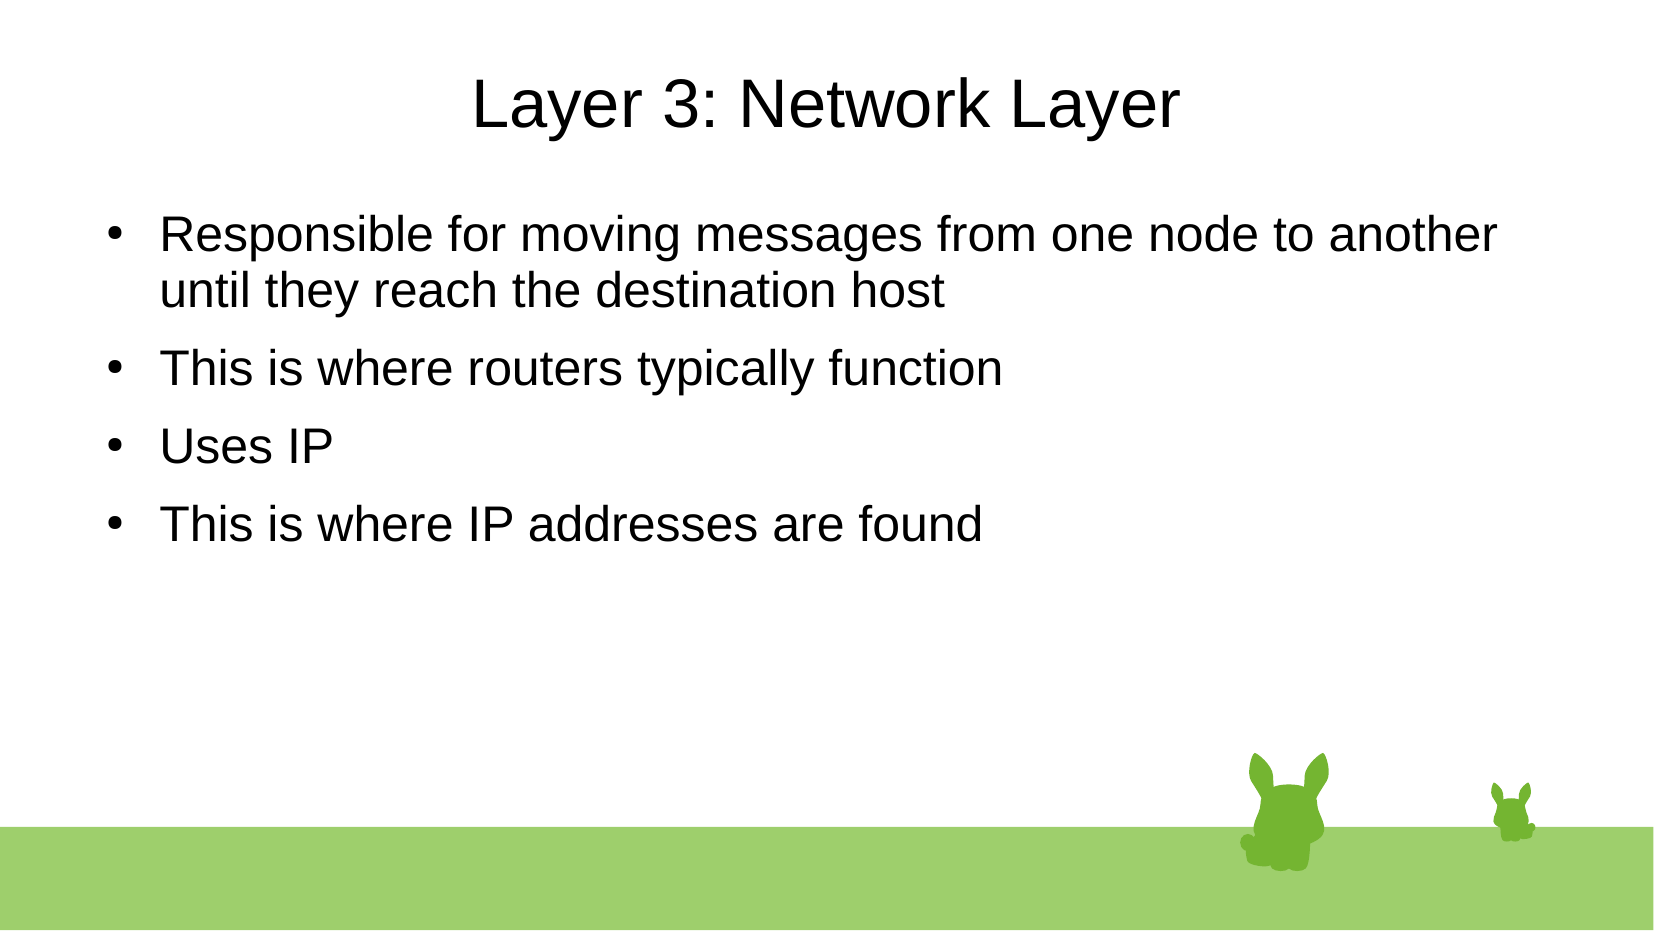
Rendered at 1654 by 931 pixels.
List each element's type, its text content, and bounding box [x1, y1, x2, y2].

list Responsible for moving messages from one node to another until they reach the destination host This is where routers typically function Uses IP This is where IP addresses are found [88, 206, 1565, 739]
title Layer 3: Network Layer [88, 29, 1565, 178]
